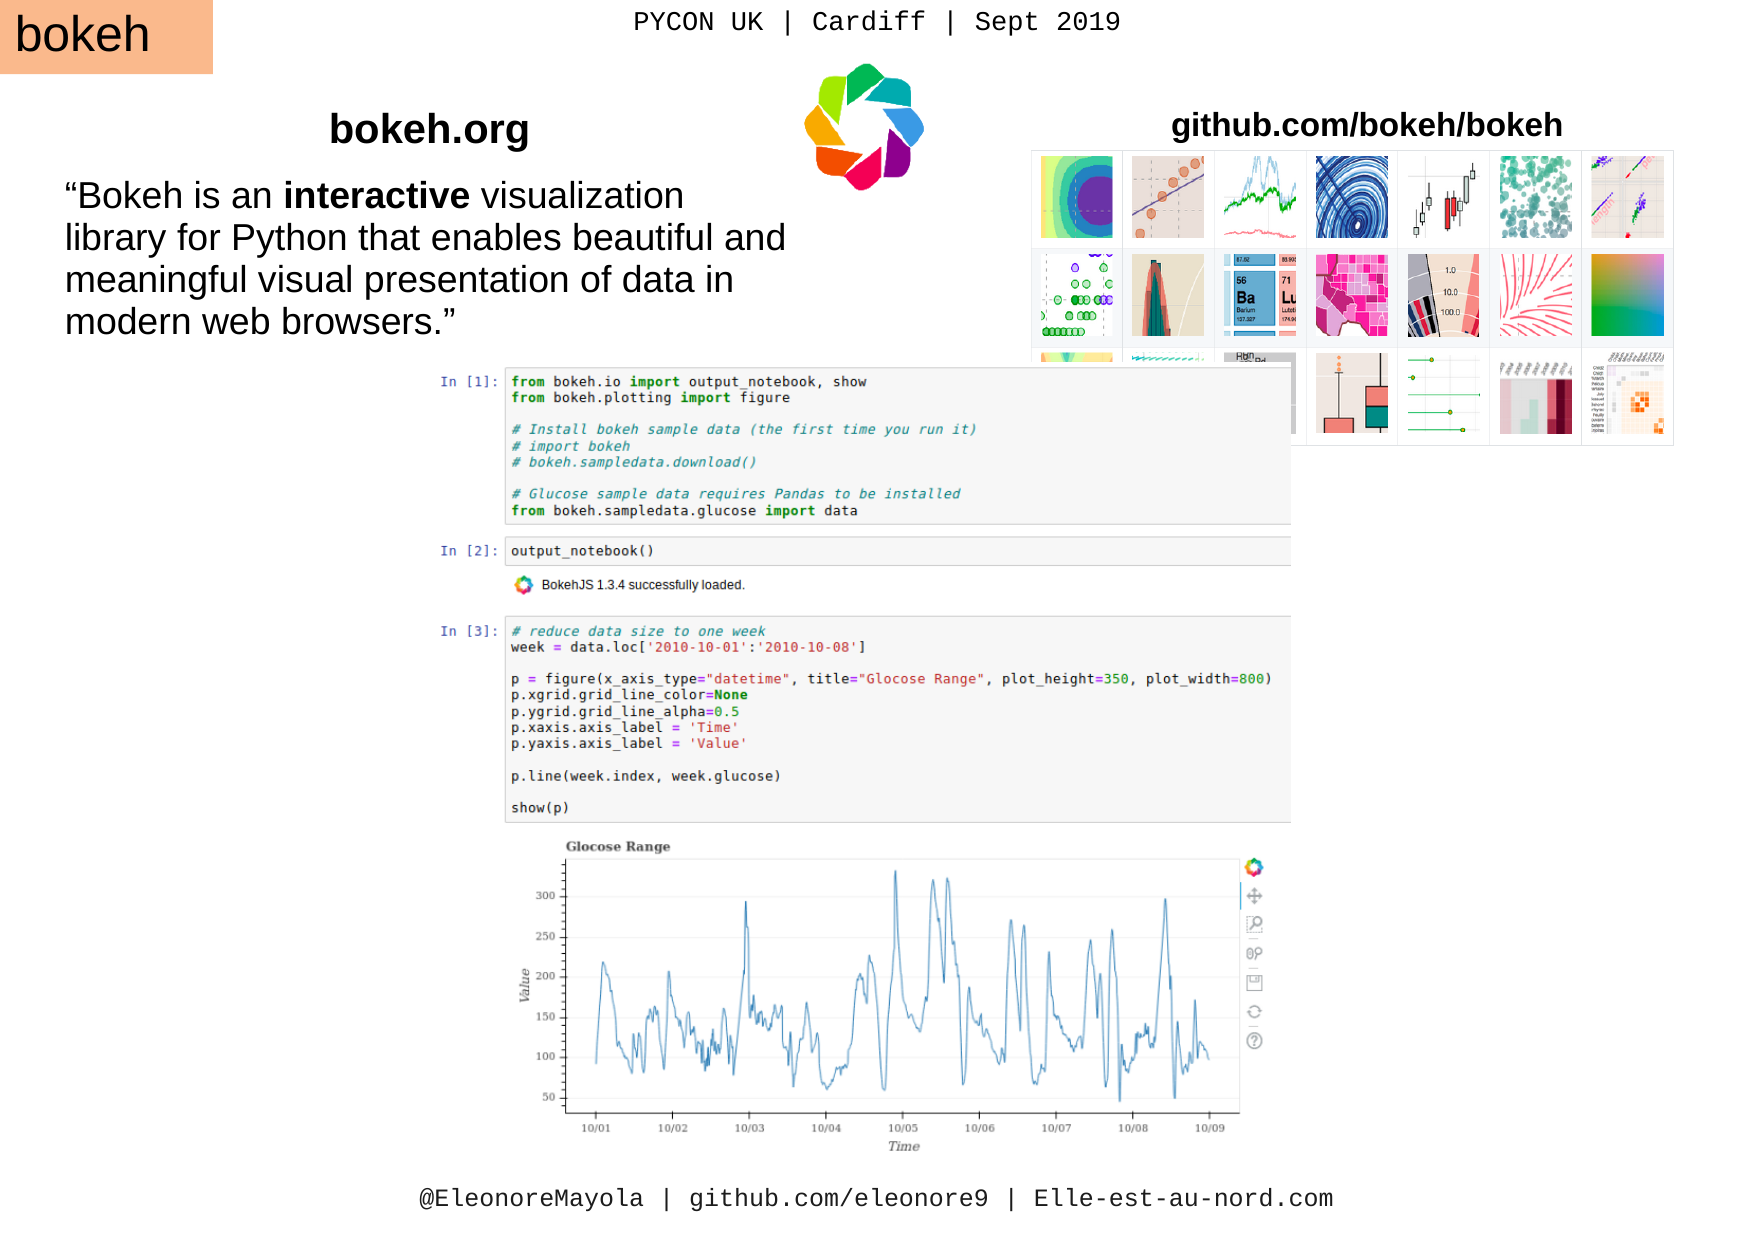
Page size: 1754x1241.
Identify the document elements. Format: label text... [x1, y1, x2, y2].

text_box PYCON UK | Cardiff | Sept 2019 [281, 0, 1473, 80]
picture [782, 57, 951, 202]
text_box bokeh.org [313, 98, 586, 167]
text_box github.com/bokeh/bokeh [1156, 98, 1594, 156]
text_box bokeh [0, 0, 213, 75]
text_box “Bokeh is an interactive visualization library for Python that enables beautiful and meaningful visual presentation of data in modern web browsers.” [50, 167, 802, 352]
text_box @EleonoreMayola | github.com/eleonore9 | Elle-est-au-nord.com [313, 1150, 1441, 1241]
picture [436, 149, 1675, 1156]
